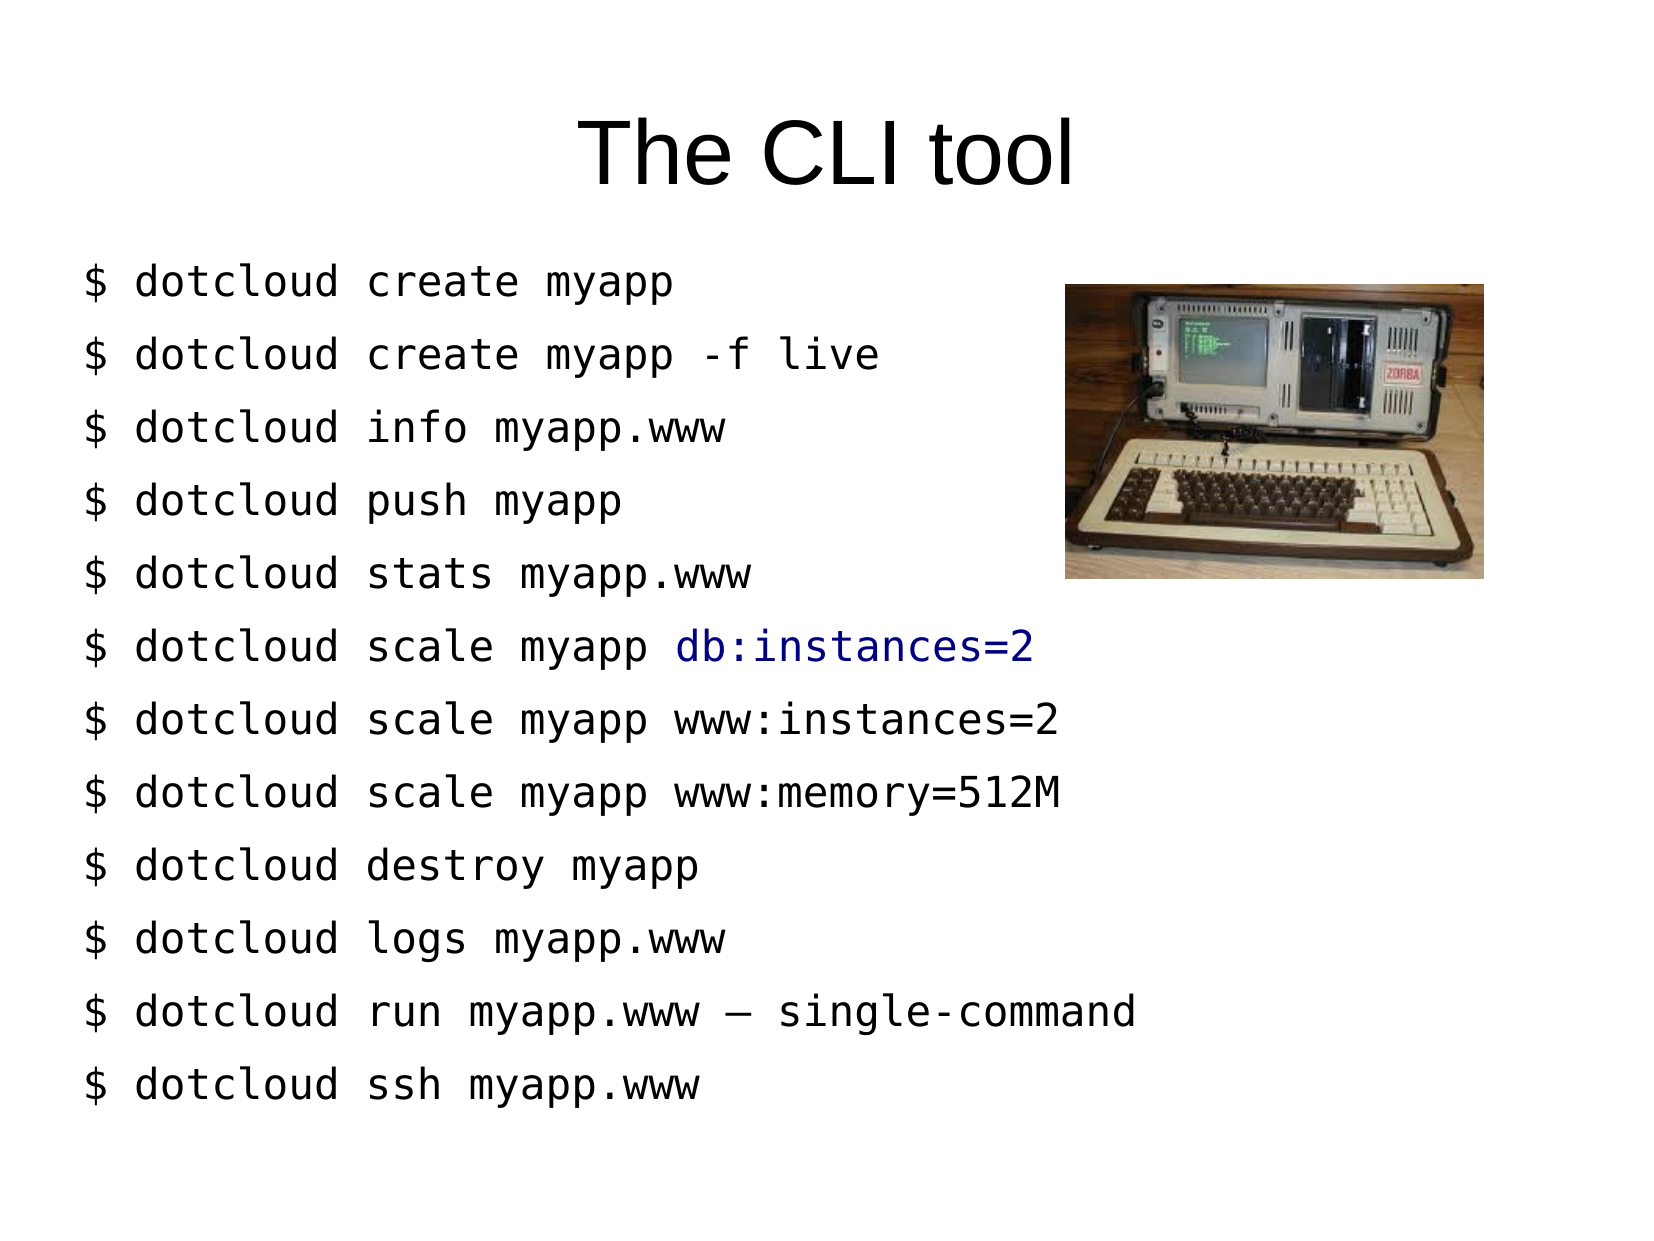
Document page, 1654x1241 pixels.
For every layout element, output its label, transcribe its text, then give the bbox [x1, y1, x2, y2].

title The CLI tool [82, 49, 1571, 257]
list $ dotcloud create myapp $ dotcloud create myapp -f live $ dotcloud info myapp.www $ dotcloud push myapp $ dotcloud stats myapp.www $ dotcloud scale myapp db:instances=2 $ dotcloud scale myapp www:instances=2 $ dotcloud scale myapp www:memory=512M $ dotcloud destroy myapp $ dotcloud logs myapp.www $ dotcloud run myapp.www – single-command $ dotcloud ssh myapp.www [82, 256, 1538, 1126]
picture [1065, 284, 1484, 579]
